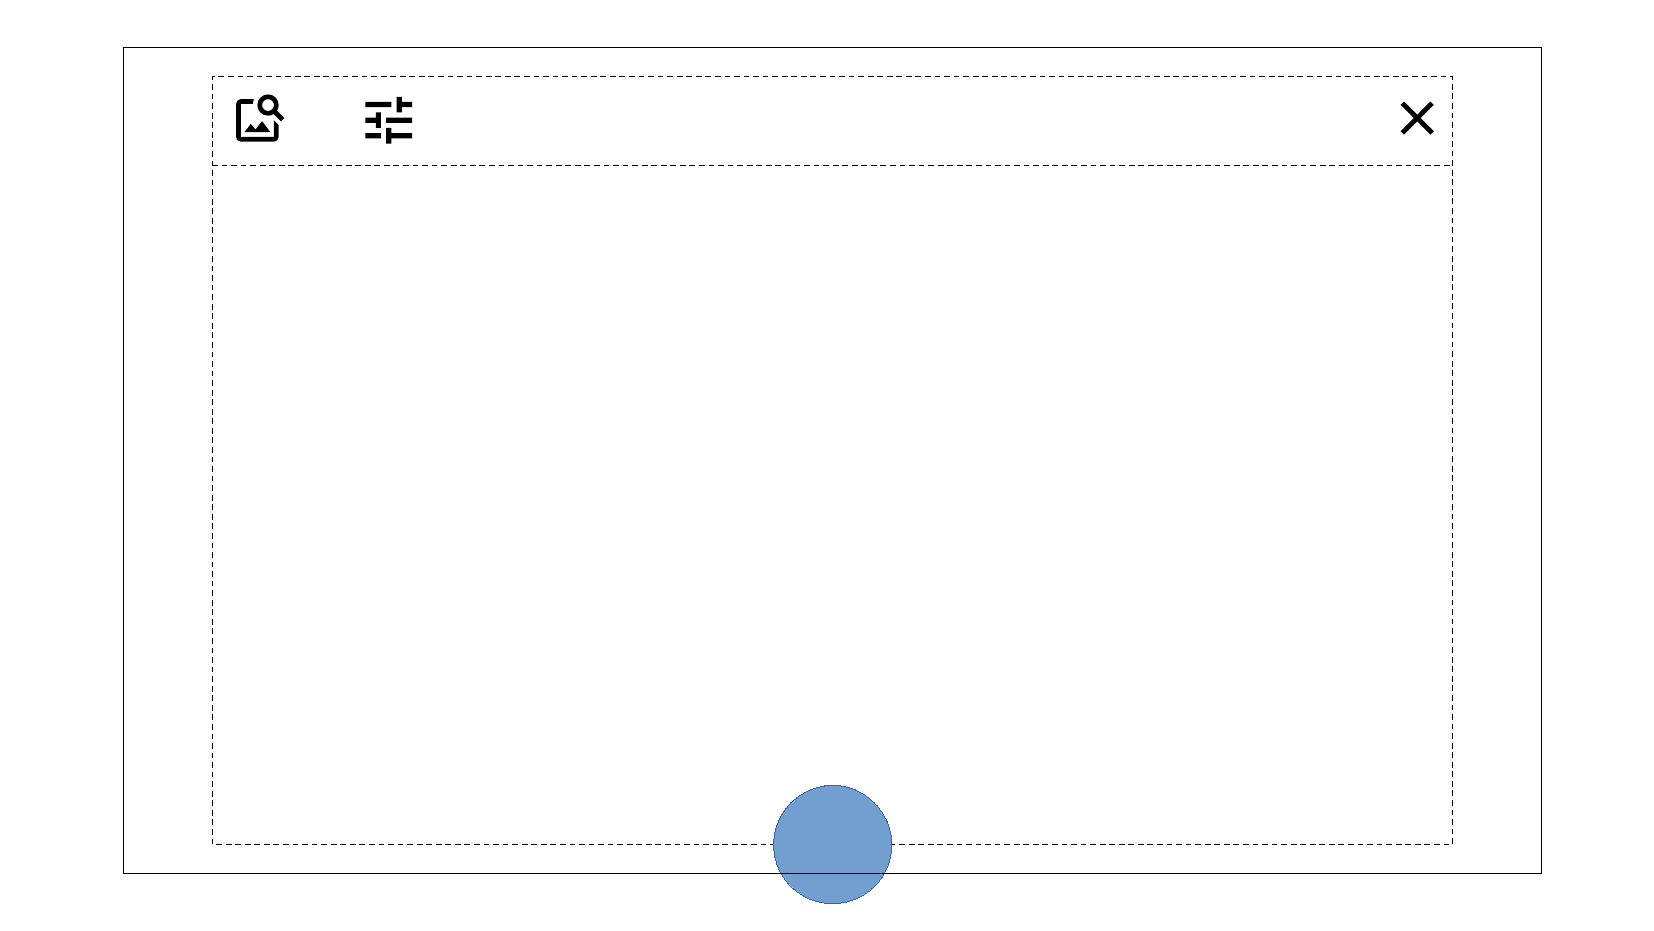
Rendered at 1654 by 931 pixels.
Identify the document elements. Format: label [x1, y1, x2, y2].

picture [356, 87, 422, 153]
picture [230, 88, 290, 148]
text_box [781, 874, 884, 904]
text_box [773, 785, 892, 873]
picture [1387, 88, 1447, 148]
